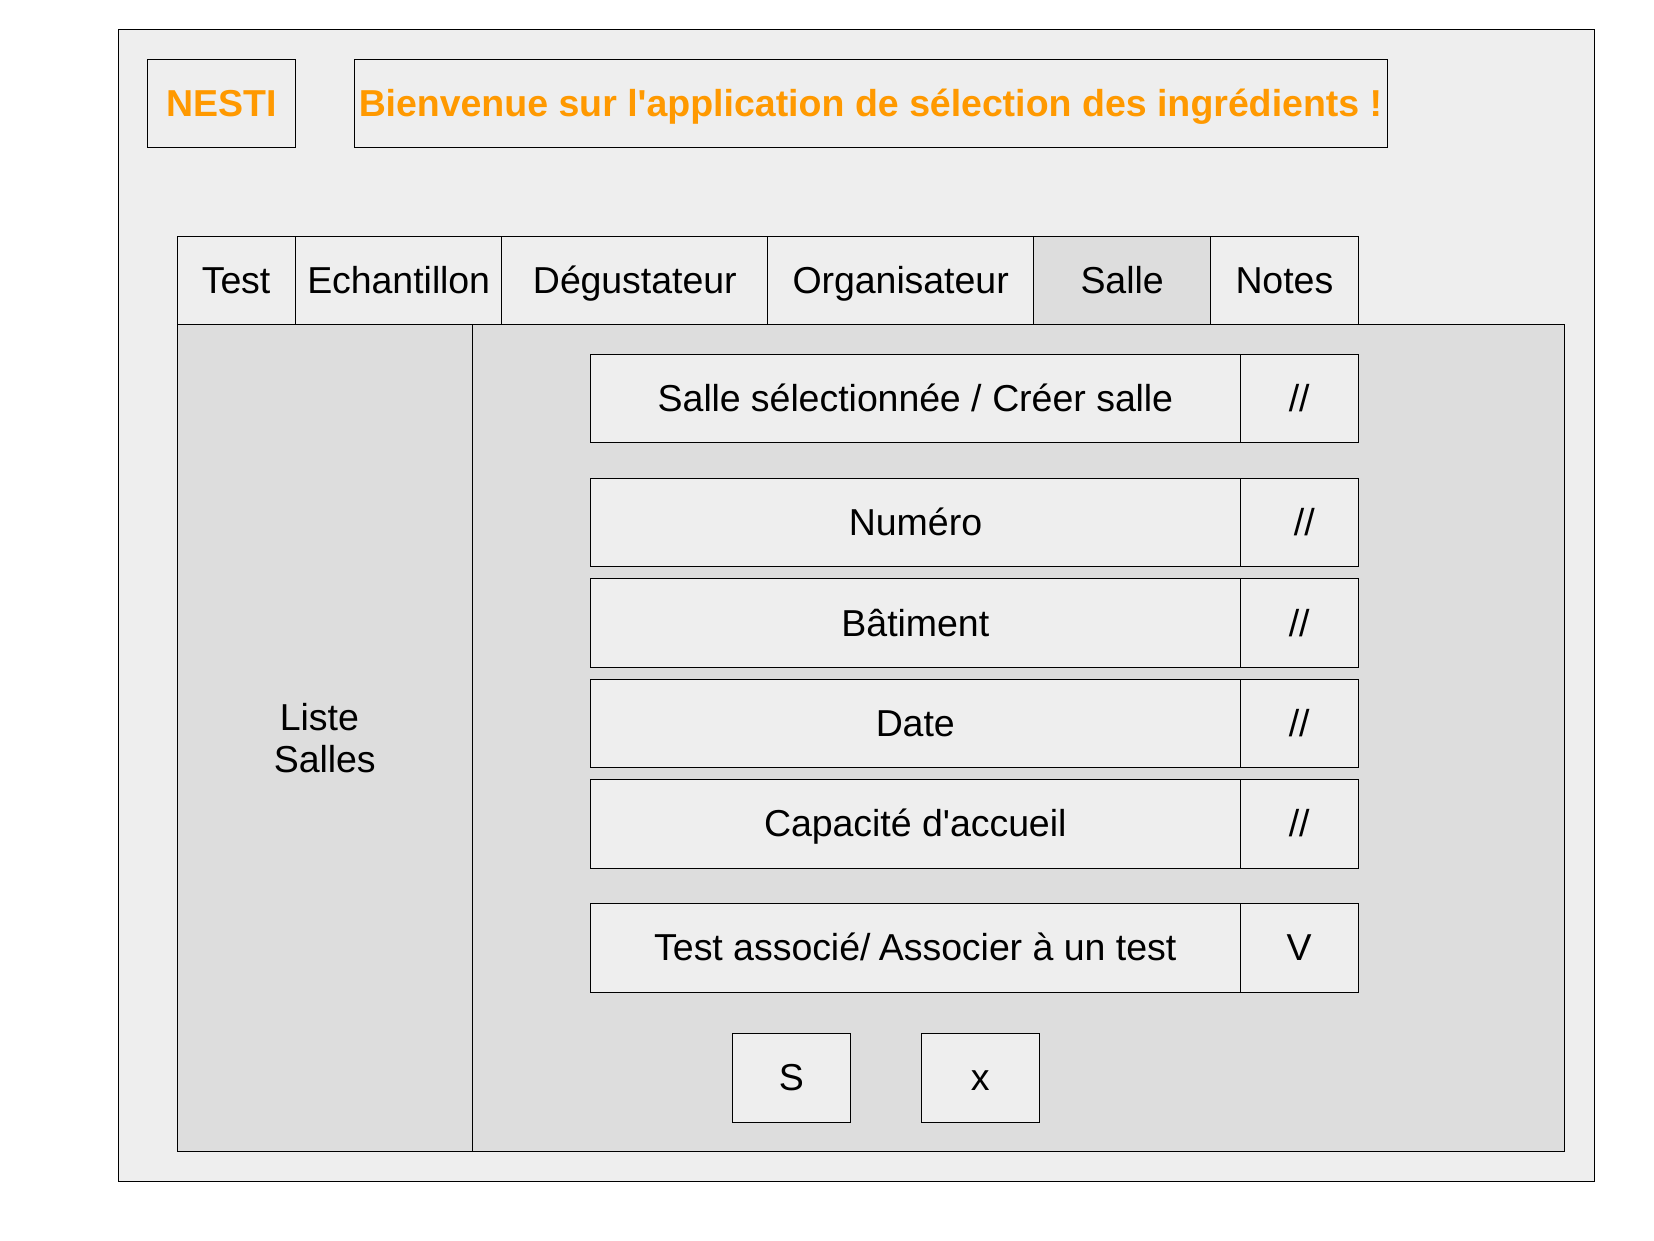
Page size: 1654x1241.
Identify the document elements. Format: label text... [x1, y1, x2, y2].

text_box S [732, 1033, 851, 1123]
text_box // [1240, 478, 1359, 567]
text_box Liste Salles [177, 324, 473, 1152]
text_box // [1240, 354, 1359, 443]
text_box Echantillon [296, 236, 501, 324]
text_box x [921, 1033, 1040, 1123]
text_box Salle sélectionnée / Créer salle [590, 354, 1240, 443]
text_box [118, 29, 1595, 1182]
text_box Test associé/ Associer à un test [590, 903, 1240, 993]
text_box Test [177, 236, 296, 324]
text_box Organisateur [767, 236, 1033, 324]
text_box Dégustateur [501, 236, 767, 324]
text_box Notes [1210, 236, 1359, 324]
text_box Date [590, 679, 1240, 768]
text_box // [1240, 679, 1359, 768]
text_box // [1240, 578, 1359, 668]
text_box Bâtiment [590, 578, 1240, 668]
text_box Capacité d'accueil [590, 779, 1240, 869]
text_box Numéro [590, 478, 1240, 567]
text_box // [1240, 779, 1359, 869]
text_box Salle [1033, 236, 1210, 324]
text_box Bienvenue sur l'application de sélection des ingrédients ! [354, 59, 1388, 148]
text_box NESTI [147, 59, 296, 148]
text_box V [1240, 903, 1359, 993]
